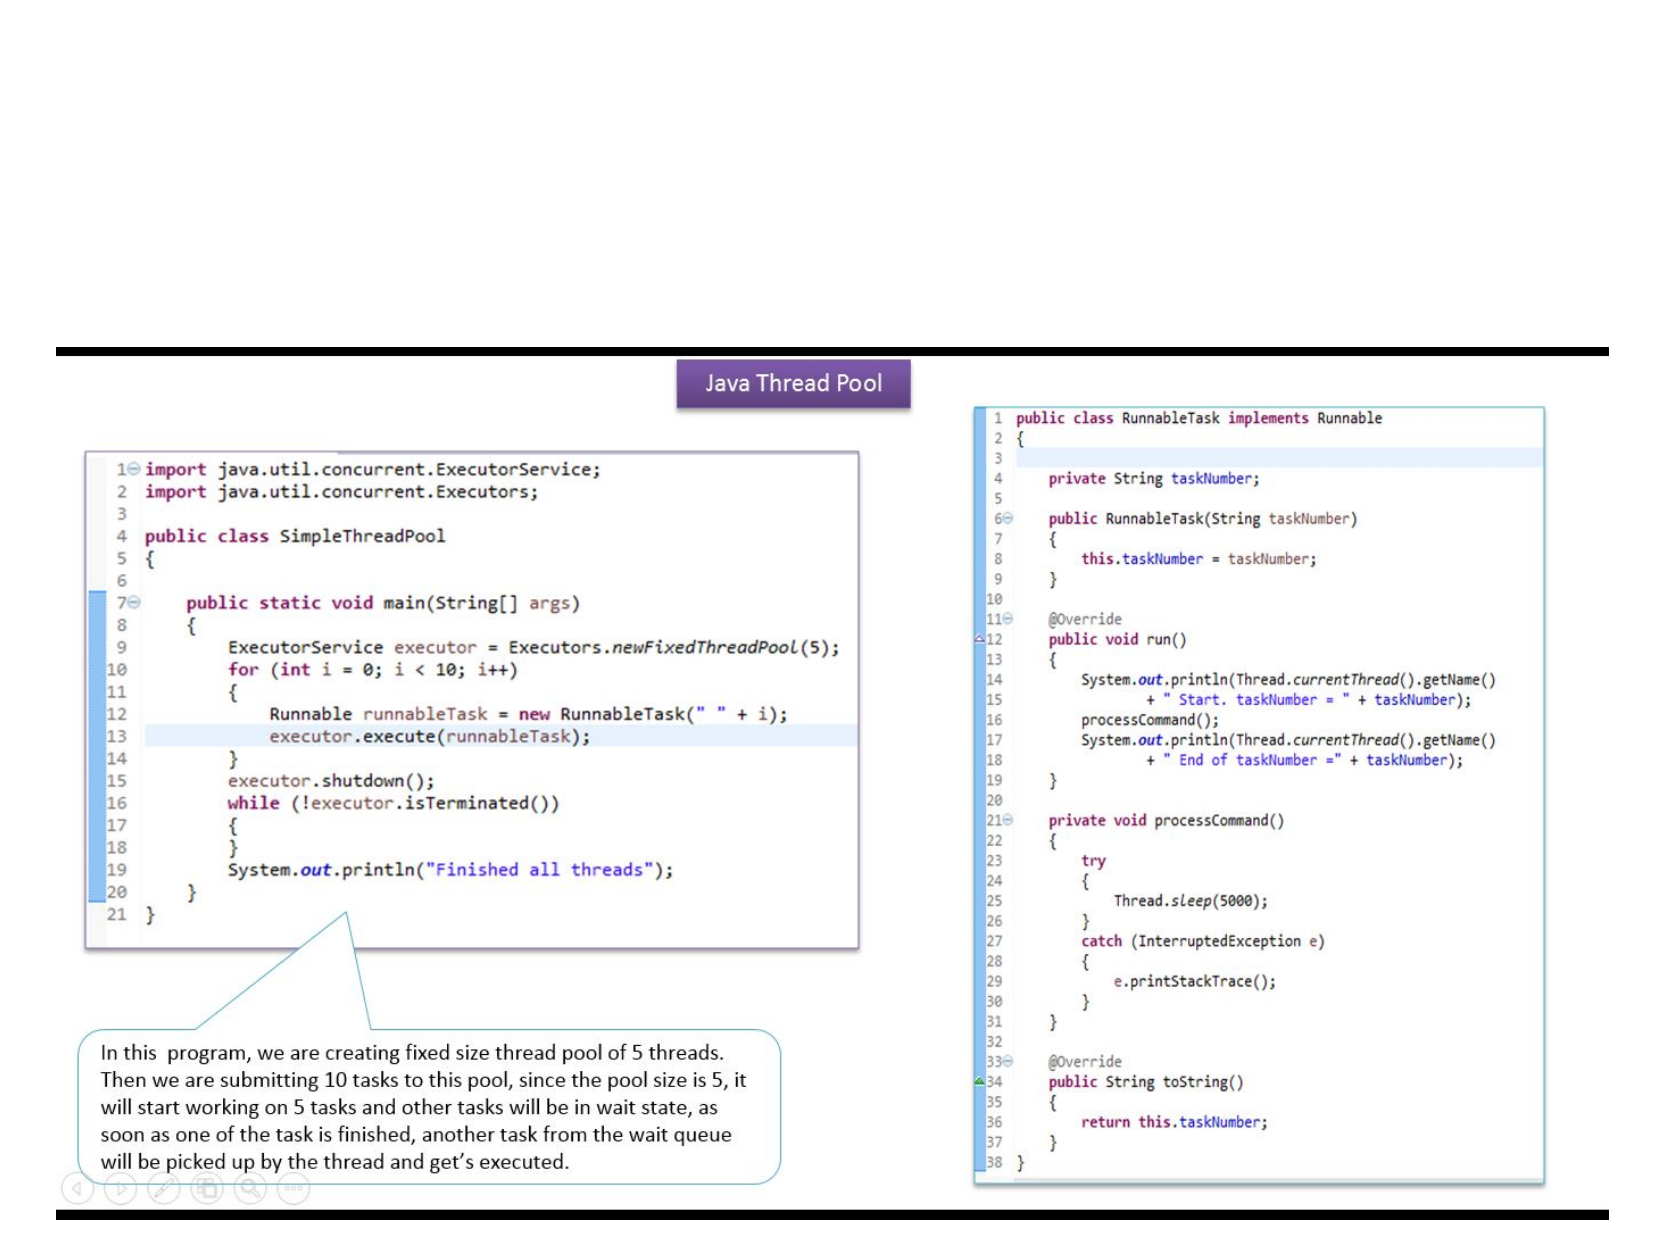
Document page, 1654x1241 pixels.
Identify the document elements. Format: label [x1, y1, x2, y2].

picture [56, 347, 1609, 1221]
